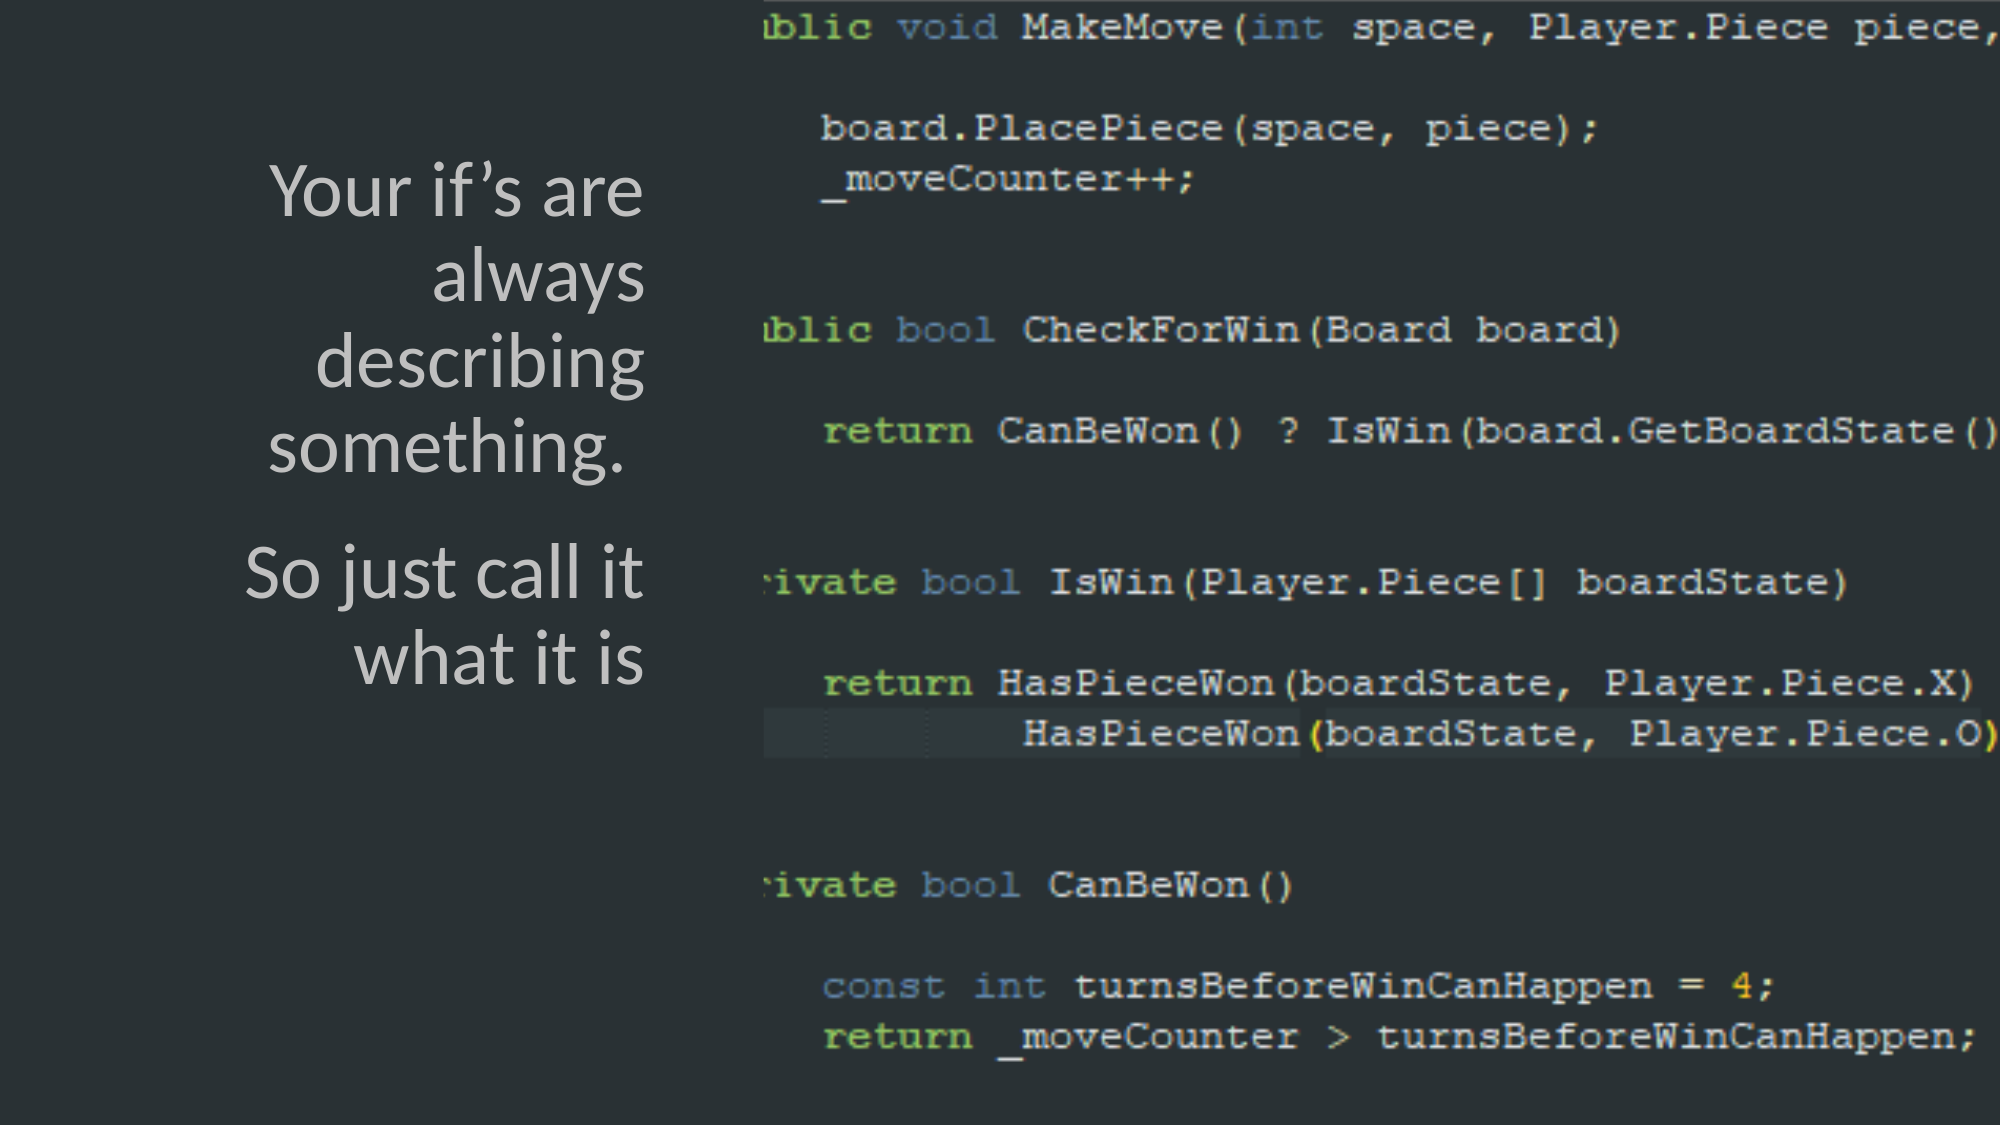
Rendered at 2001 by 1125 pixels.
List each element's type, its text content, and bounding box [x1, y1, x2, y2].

picture [763, 0, 2000, 1125]
text_box Your if’s are always describing something. So just call it what it is [106, 104, 661, 709]
